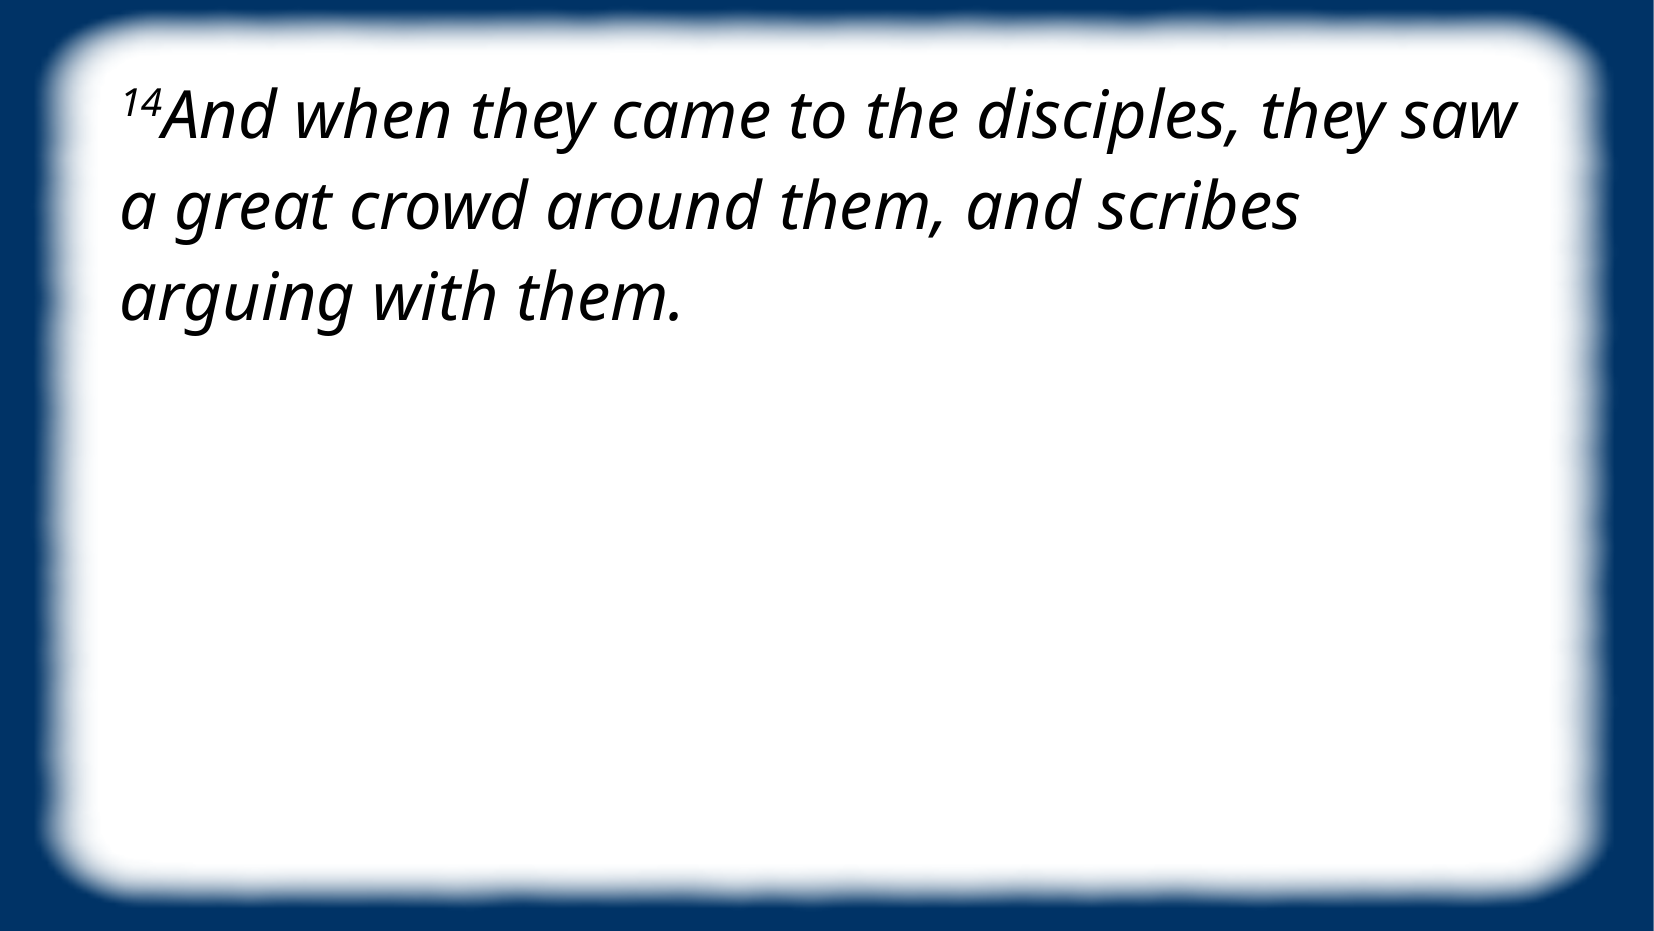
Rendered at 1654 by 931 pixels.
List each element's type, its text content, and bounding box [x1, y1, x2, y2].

picture [0, 0, 1654, 931]
text_box 14And when they came to the disciples, they saw a great crowd around them, and scribes arguing with them. [105, 60, 1546, 342]
